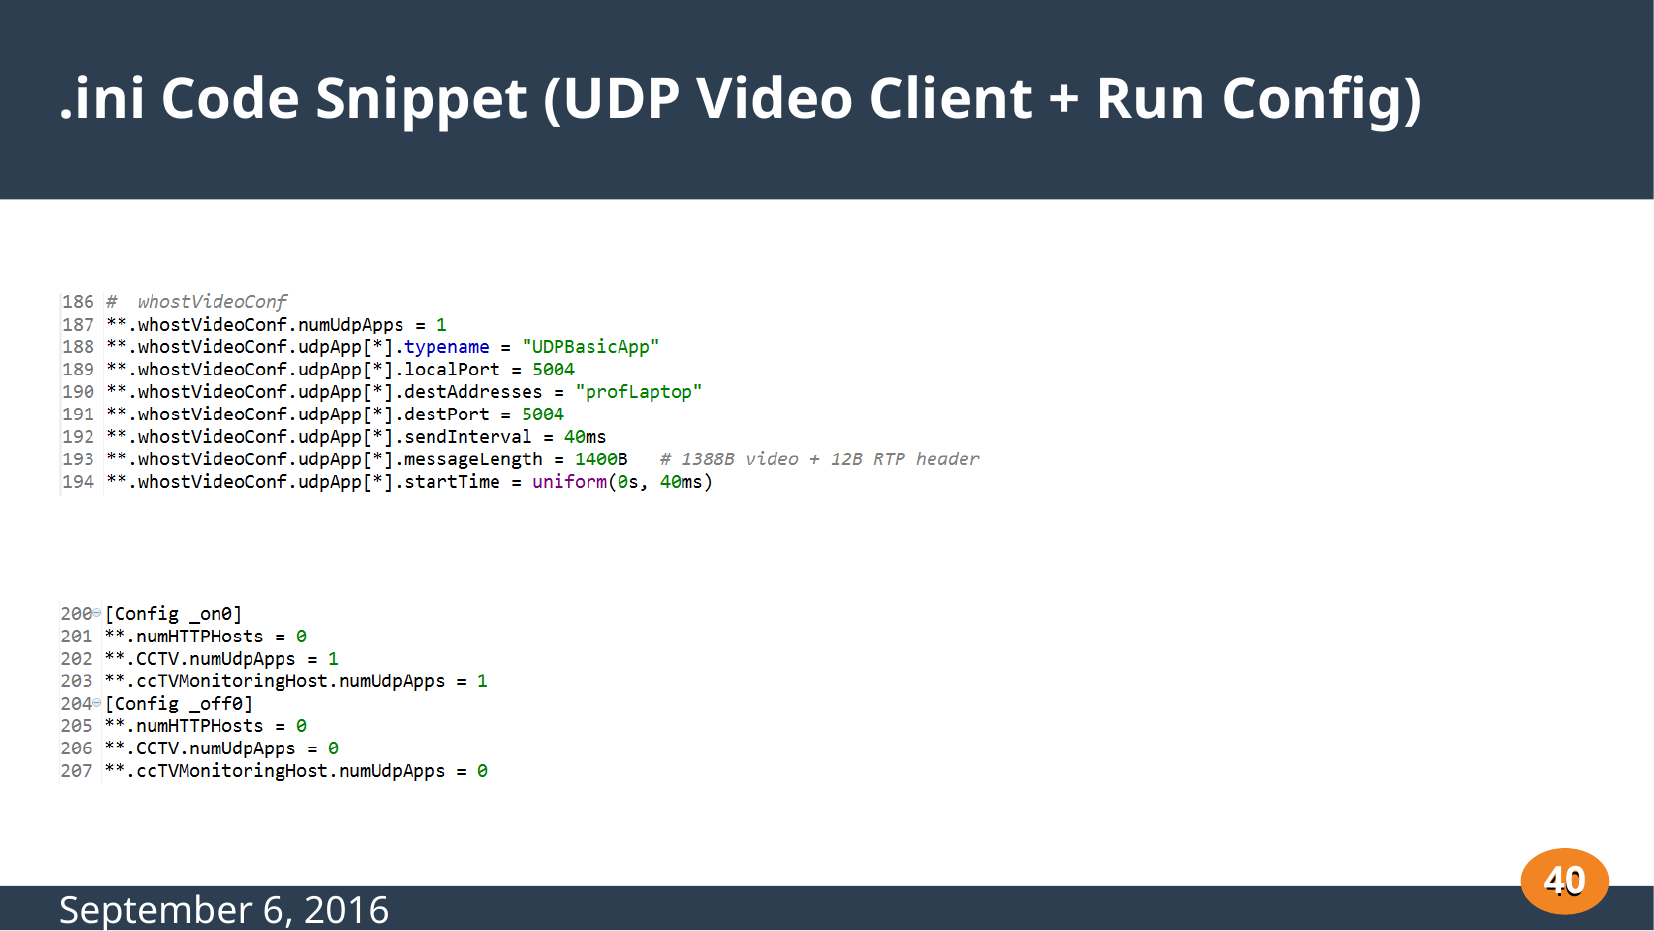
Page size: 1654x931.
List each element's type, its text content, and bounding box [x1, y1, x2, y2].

picture [59, 601, 509, 784]
text_box 43 [1505, 837, 1625, 926]
picture [59, 293, 994, 496]
title .ini Code Snippet (UDP Video Client + Run Config) [59, 37, 1595, 155]
text_box September 6, 2016 [59, 885, 532, 931]
